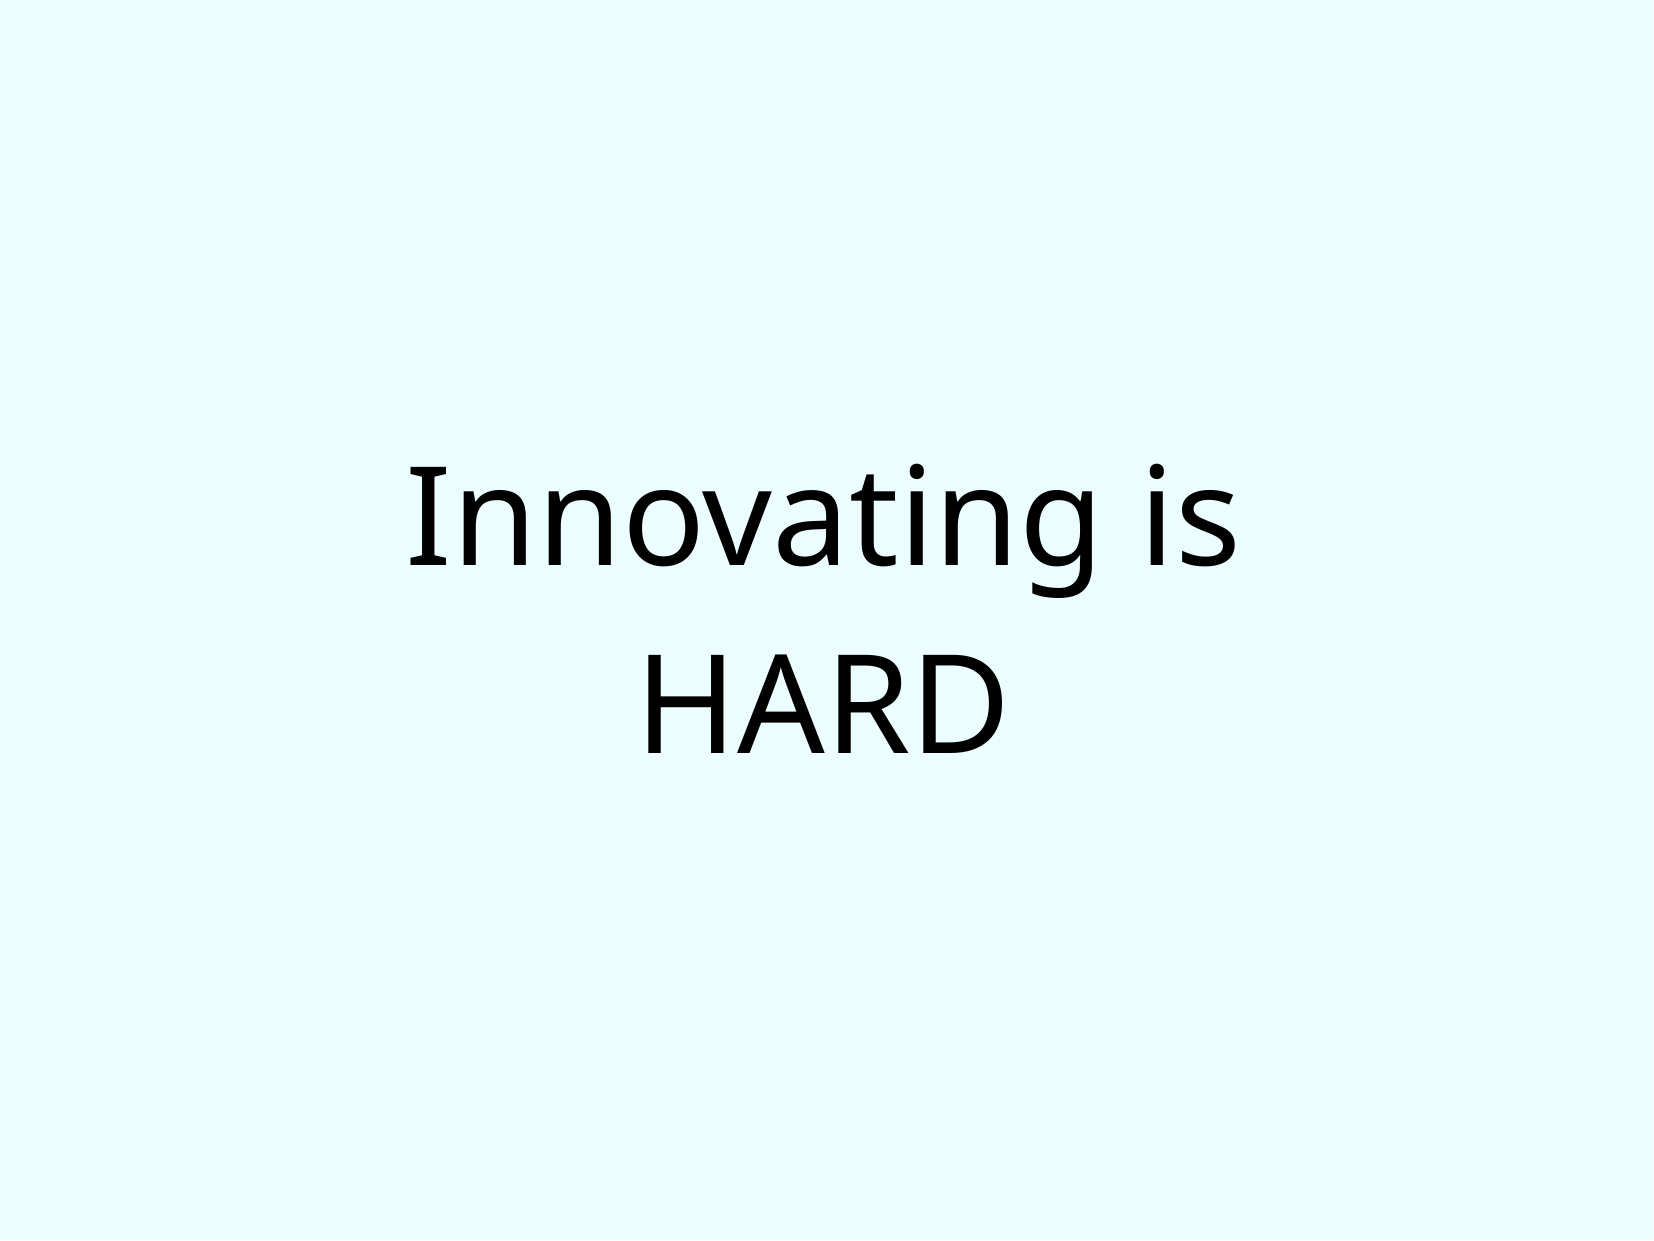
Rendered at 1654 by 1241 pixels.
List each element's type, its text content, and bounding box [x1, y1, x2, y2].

text_box Innovating is HARD [79, 69, 1568, 1144]
